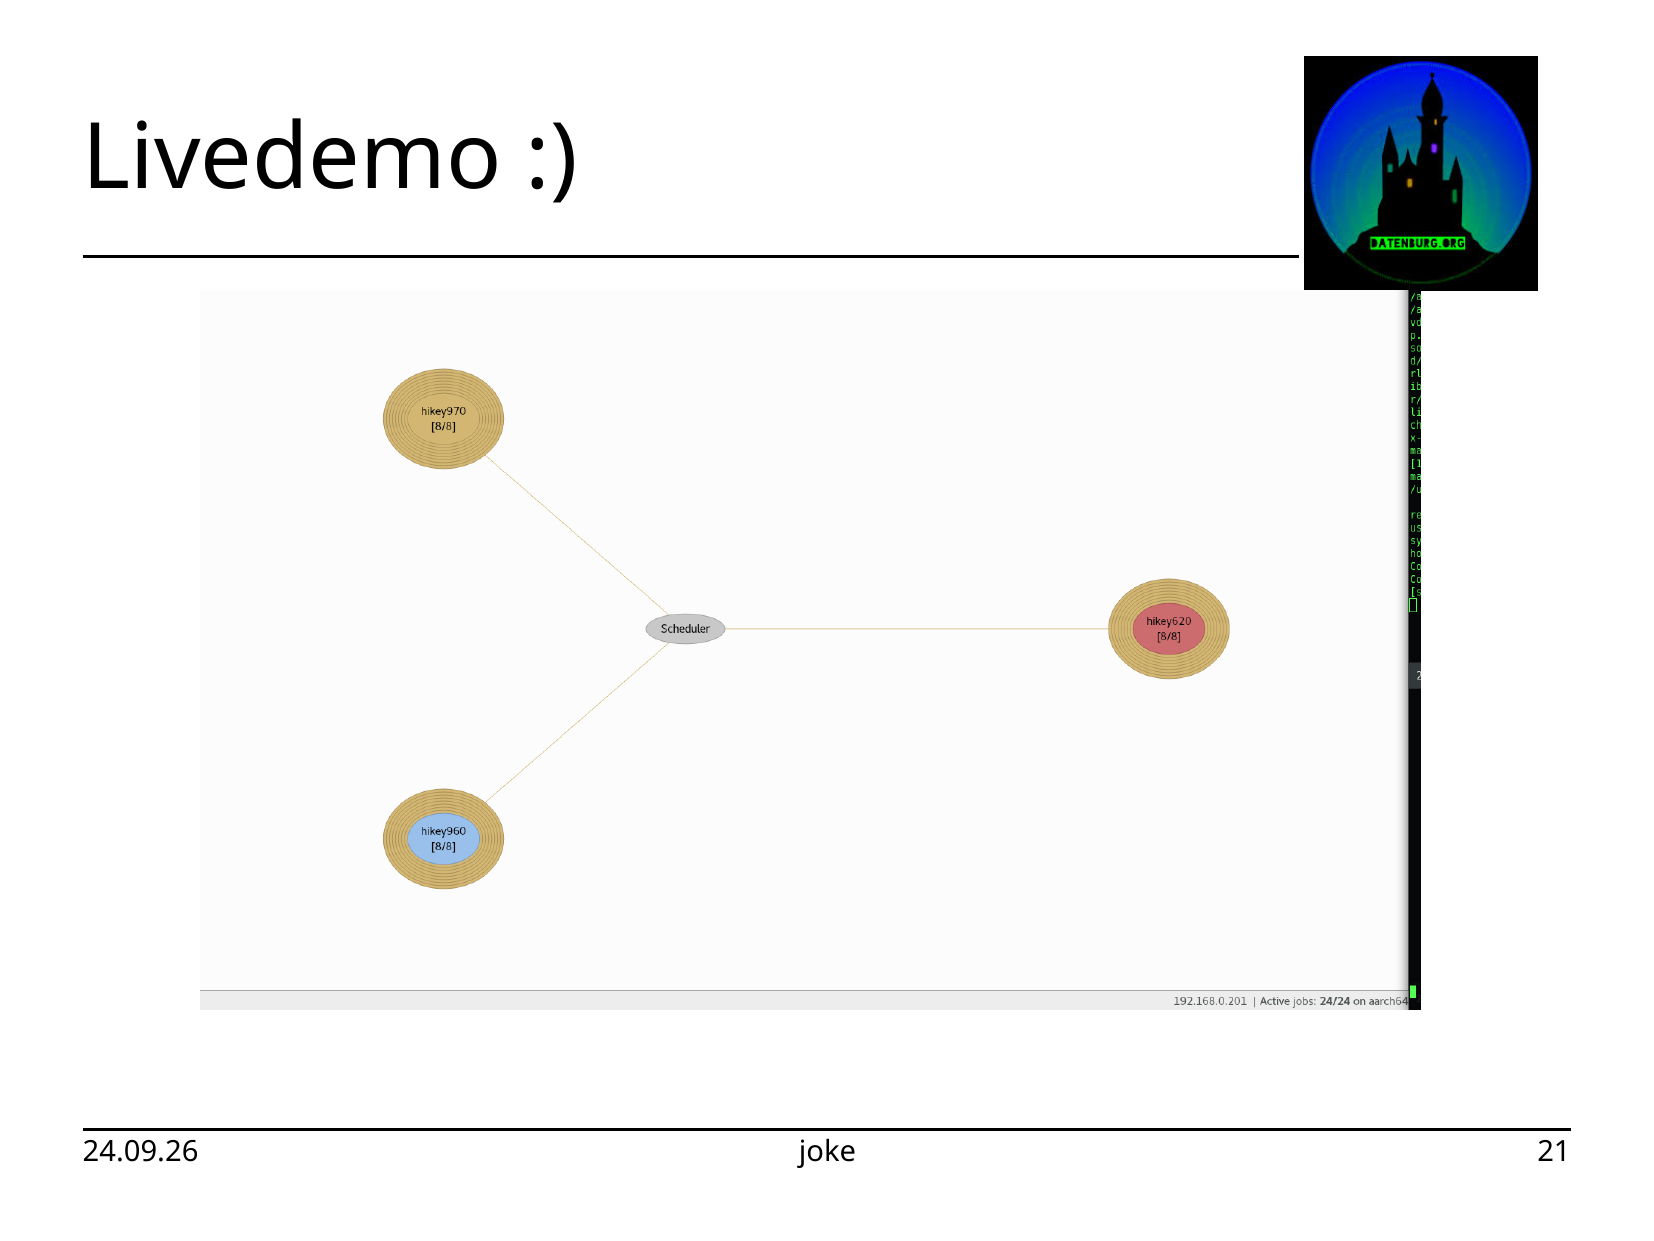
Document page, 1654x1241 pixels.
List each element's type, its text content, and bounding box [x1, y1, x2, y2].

picture [200, 56, 1538, 1010]
title Livedemo :) [82, 49, 1300, 257]
